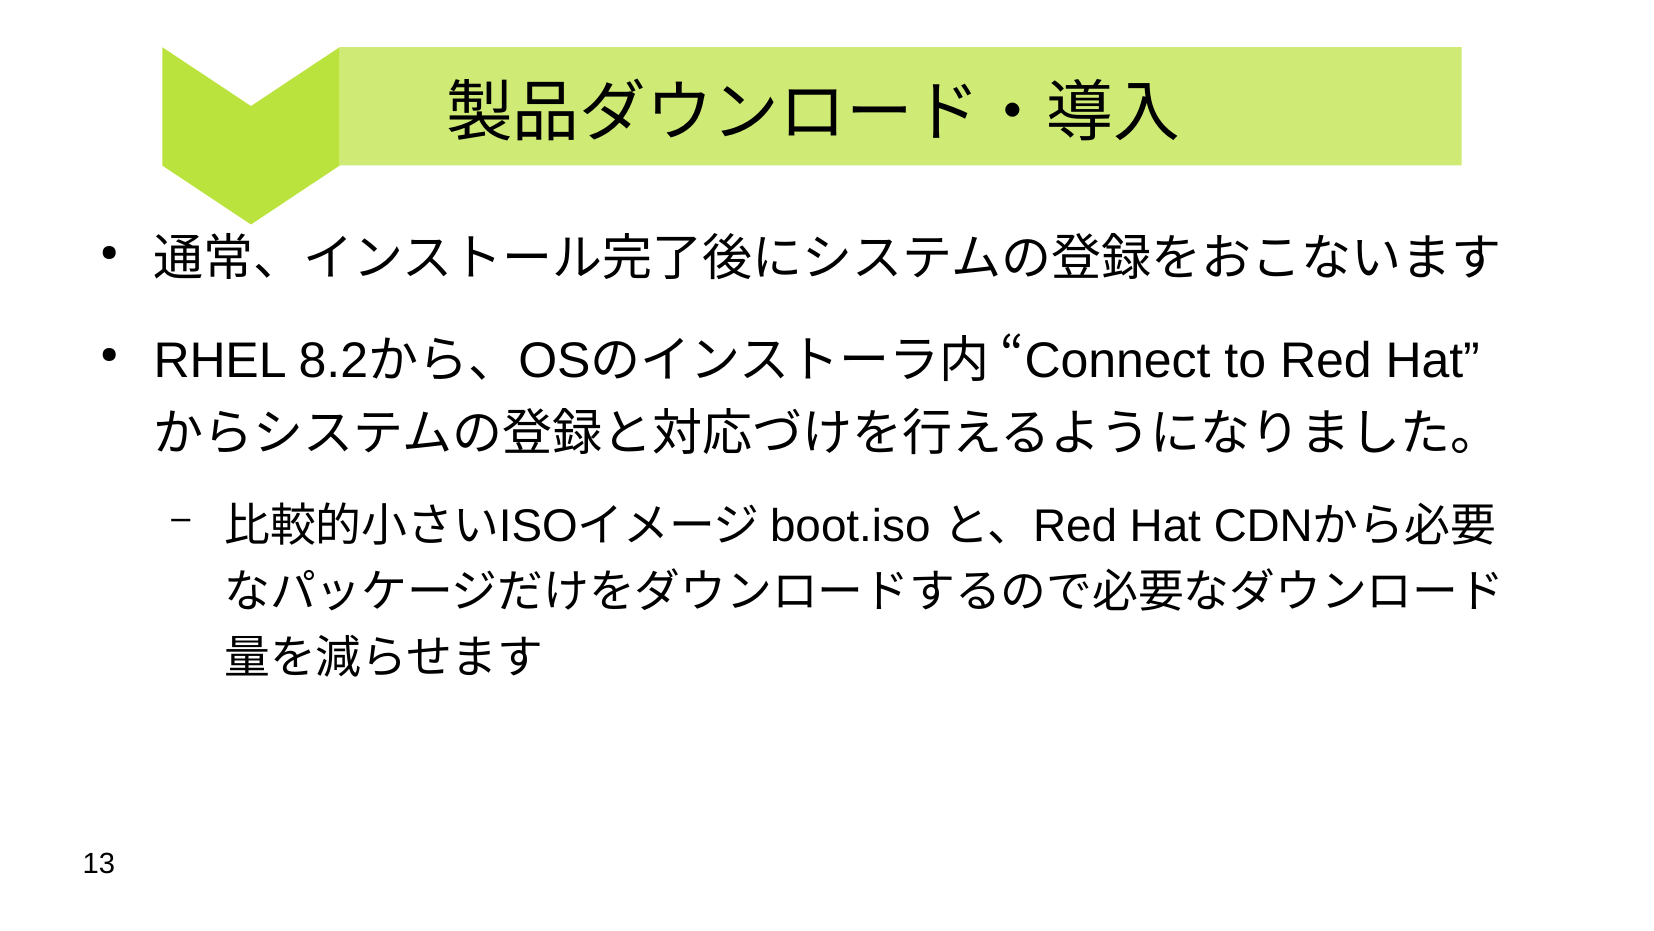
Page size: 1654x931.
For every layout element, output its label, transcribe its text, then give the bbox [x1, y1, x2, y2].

text_box 製品ダウンロード・導入 [340, 47, 1462, 166]
list 通常、インストール完了後にシステムの登録をおこないます RHEL 8.2から、OSのインストーラ内 “Connect to Red Hat” からシステムの登録と対応づけを行えるようになりました。 比較的小さいISOイメージ boot.iso と、Red Hat CDNから必要なパッケージだけをダウンロードするので必要なダウンロード量を減らせます [82, 217, 1536, 827]
text_box [162, 47, 340, 225]
